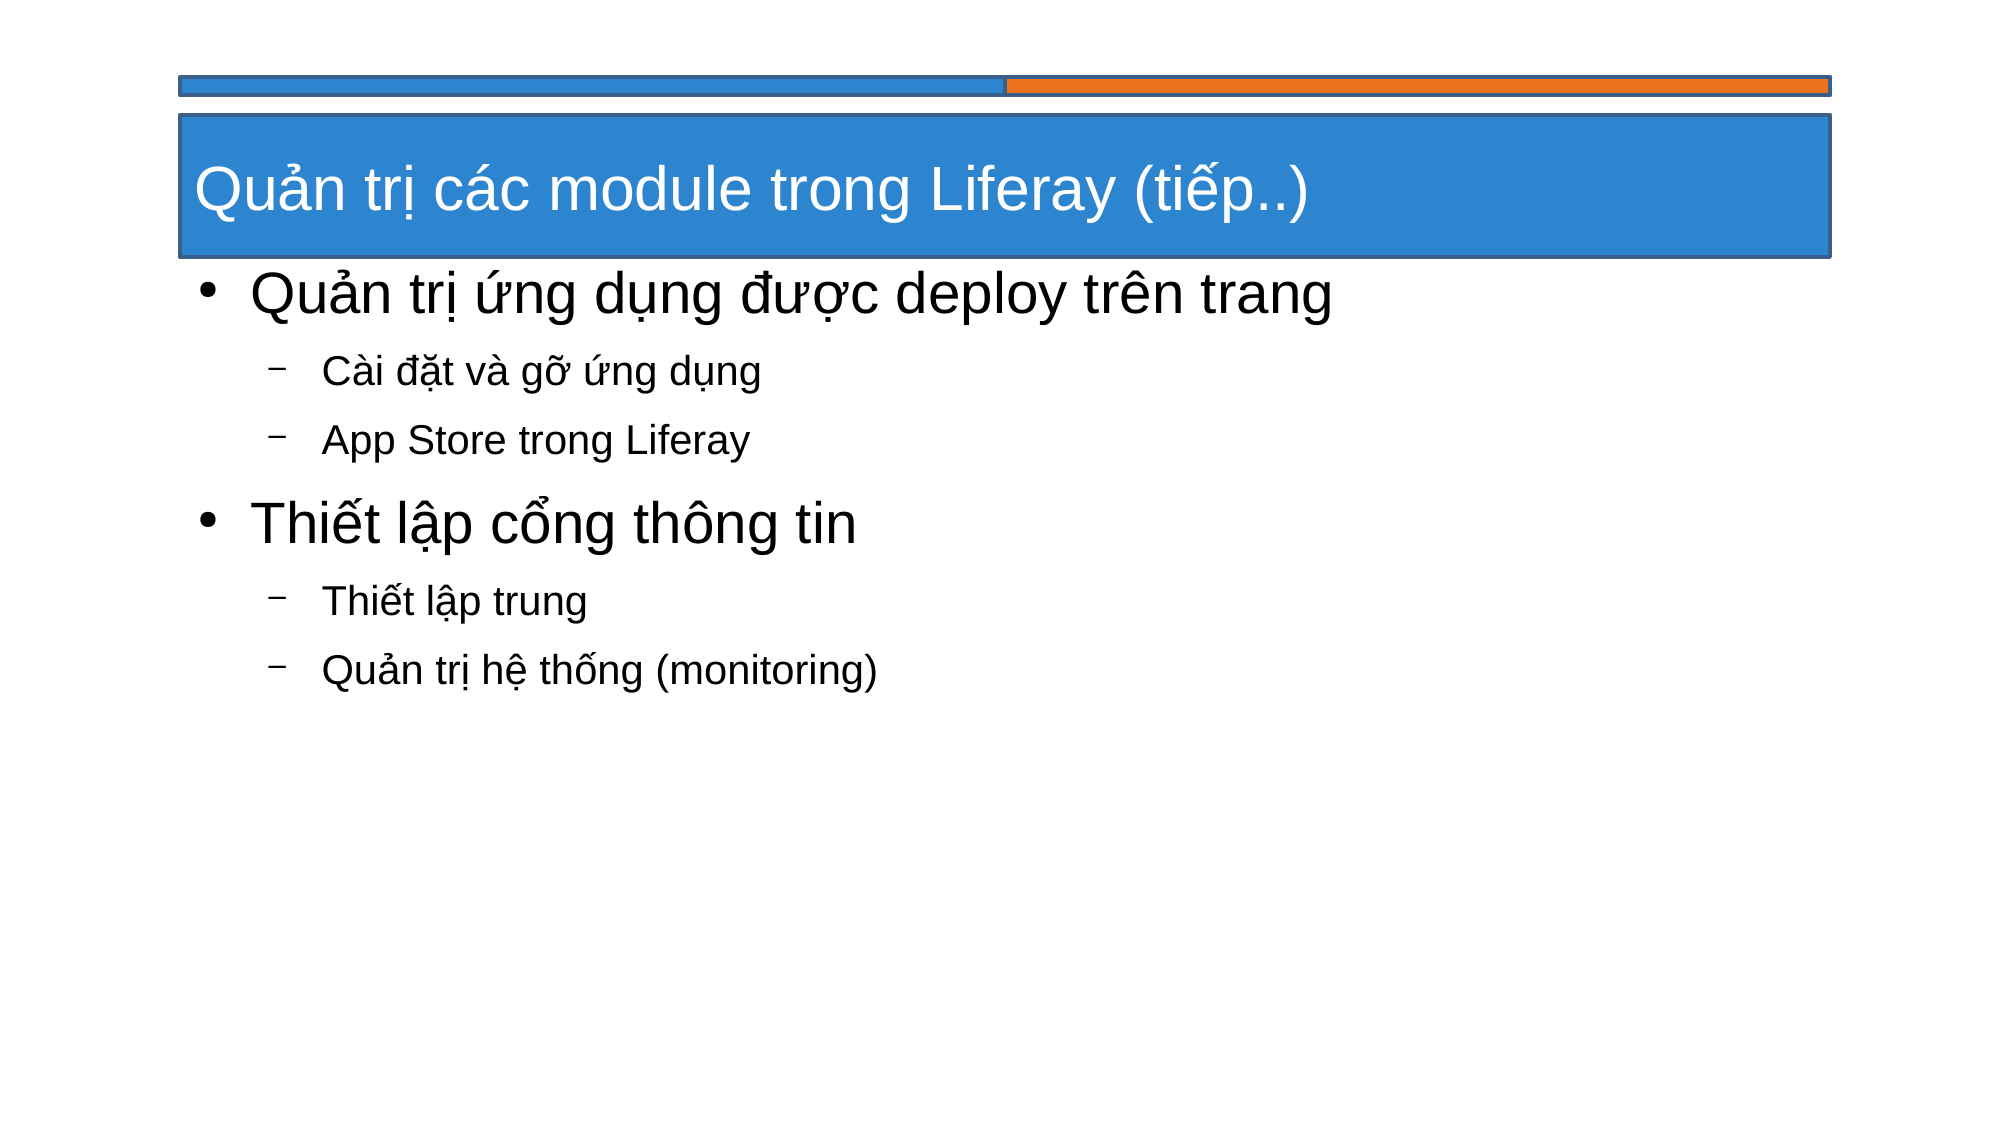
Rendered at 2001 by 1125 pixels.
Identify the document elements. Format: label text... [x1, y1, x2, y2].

list Quản trị ứng dụng được deploy trên trang Cài đặt và gỡ ứng dụng App Store trong Liferay Thiết lập cổng thông tin Thiết lập trung Quản trị hệ thống (monitoring) [180, 263, 1831, 916]
text_box Quản trị các module trong Liferay (tiếp..) [180, 114, 1830, 257]
text_box [179, 76, 1831, 96]
